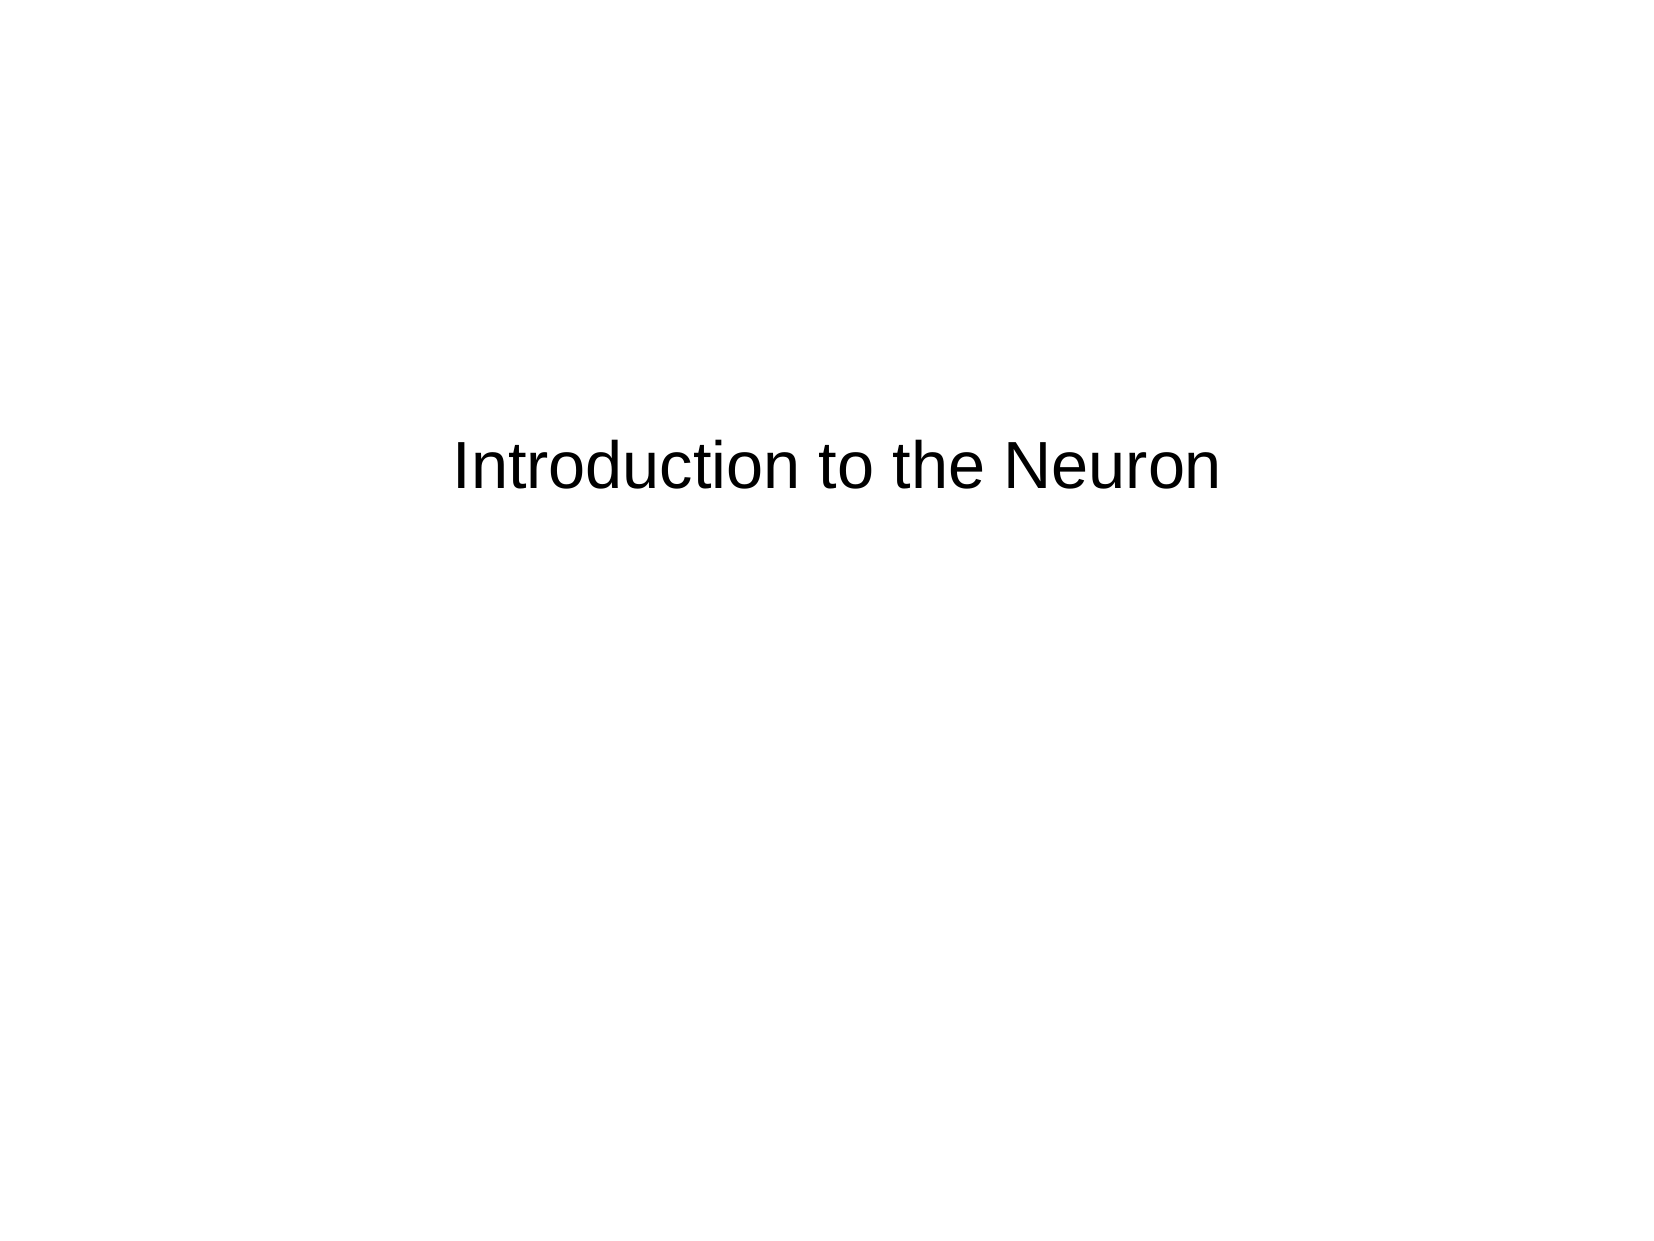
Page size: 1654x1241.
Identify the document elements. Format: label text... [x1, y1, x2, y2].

subtitle Introduction to the Neuron [22, 19, 1654, 1166]
